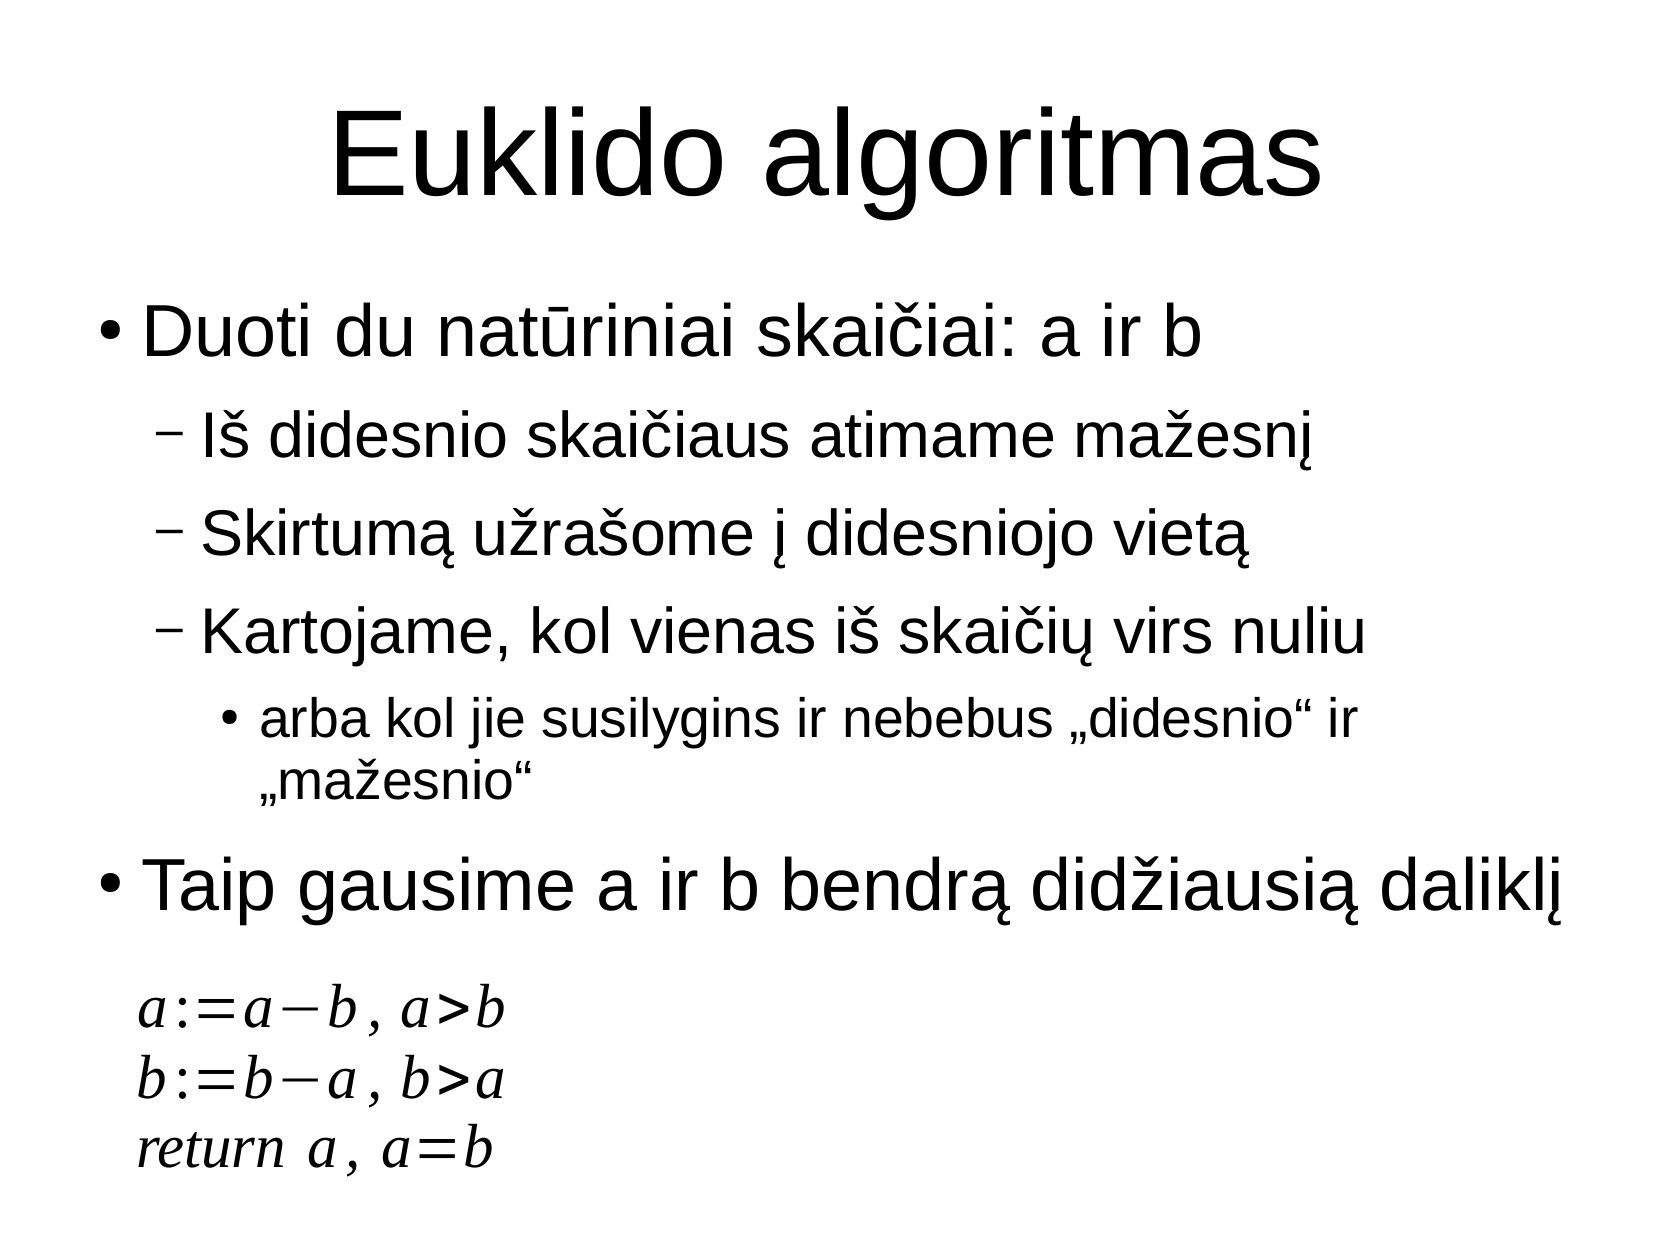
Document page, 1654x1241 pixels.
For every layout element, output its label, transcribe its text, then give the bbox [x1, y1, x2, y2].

chart [129, 971, 514, 1182]
title Euklido algoritmas [82, 49, 1571, 257]
list Duoti du natūriniai skaičiai: a ir b Iš didesnio skaičiaus atimame mažesnį Skirtumą užrašome į didesniojo vietą Kartojame, kol vienas iš skaičių virs nuliu arba kol jie susilygins ir nebebus „didesnio“ ir „mažesnio“ Taip gausime a ir b bendrą didžiausią daliklį [82, 290, 1571, 1010]
